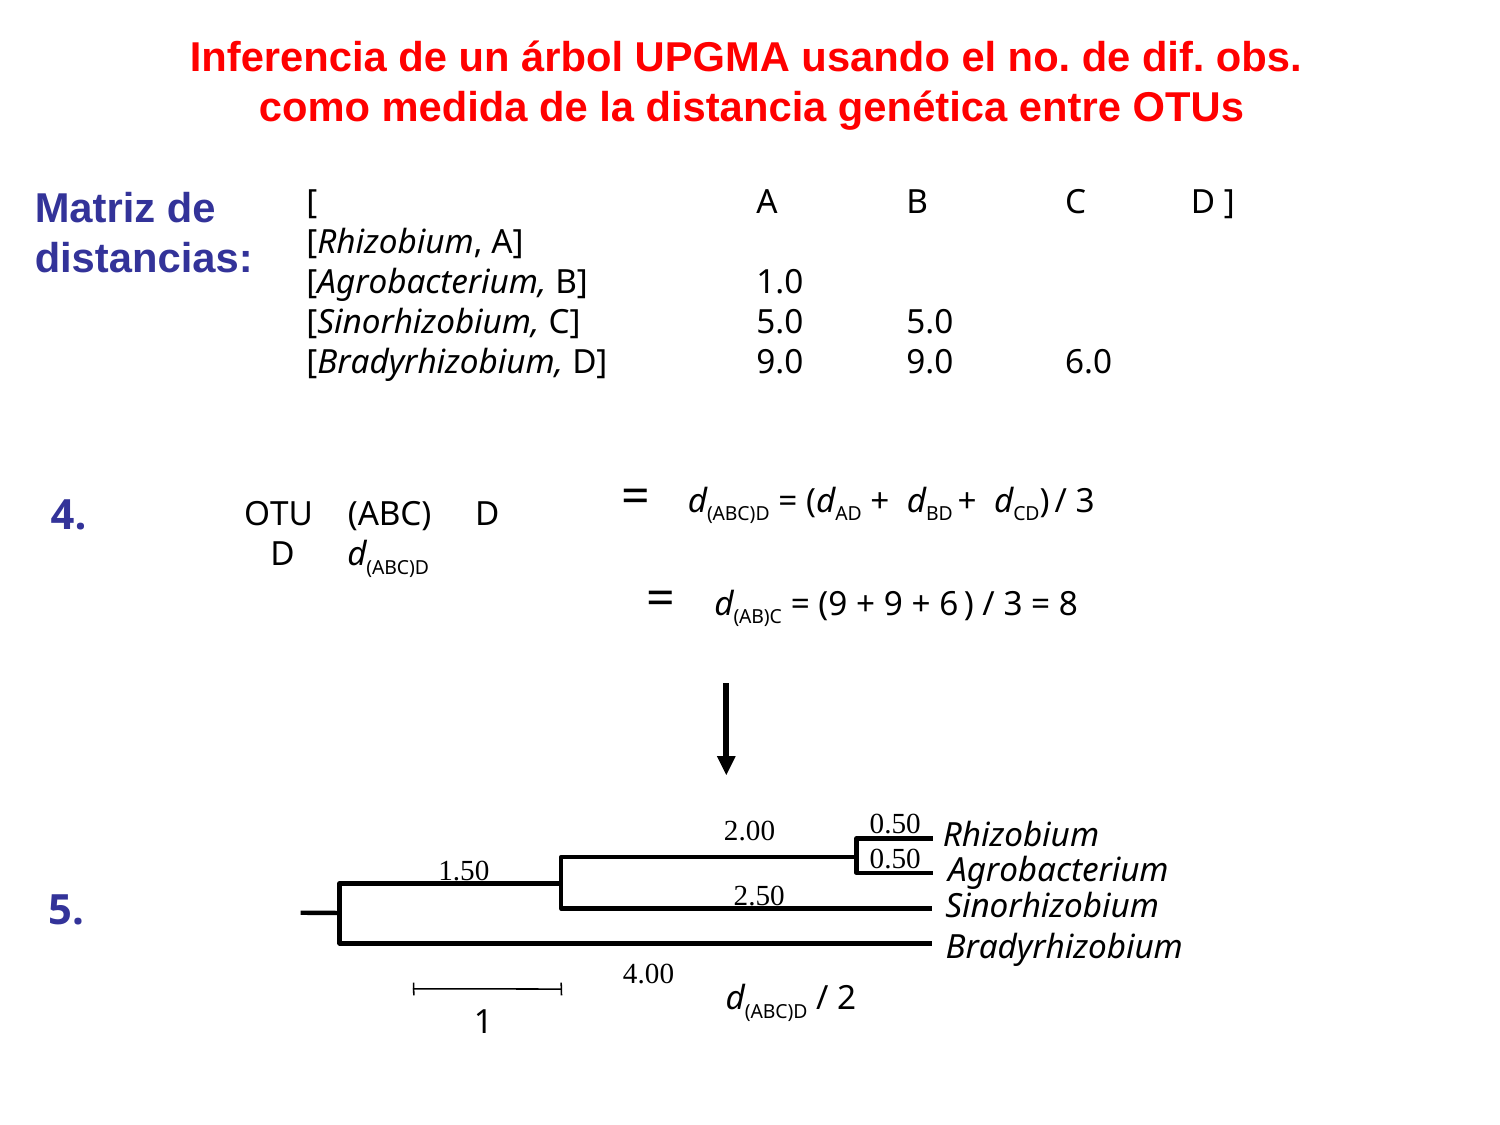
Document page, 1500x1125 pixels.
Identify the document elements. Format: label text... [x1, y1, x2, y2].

text_box 1 [473, 1000, 502, 1041]
text_box 0.50 [869, 804, 922, 839]
text_box 4.00 [622, 953, 675, 989]
text_box d(ABC)D / 2 [710, 968, 872, 1030]
text_box OTU (ABC) D D d(ABC)D [229, 484, 515, 586]
text_box = d(AB)C = (9 + 9 + 6 ) / 3 = 8 [632, 558, 1093, 636]
text_box [ A B C D ] [Rhizobium, A] [Agrobacterium, B] 1.0 [Sinorhizobium, C] 5.0 5.0 [Bradyrhizobium, D] 9.0 9.0 6.0 [291, 172, 1251, 388]
text_box Matriz de distancias: [20, 172, 268, 289]
text_box 4. [35, 479, 102, 546]
text_box 0.50 [869, 839, 922, 875]
text_box 2.00 [723, 810, 776, 846]
text_box 2.50 [733, 876, 786, 912]
text_box d(ABC)D = (dAD + dBD + dCD) / 3 [673, 471, 1170, 533]
text_box Rhizobium [934, 813, 1100, 854]
text_box Sinorhizobium [936, 883, 1160, 924]
text_box = [606, 455, 666, 532]
text_box Bradyrhizobium [936, 924, 1184, 965]
text_box 5. [33, 875, 100, 941]
text_box Agrobacterium [939, 848, 1170, 889]
text_box Inferencia de un árbol UPGMA usando el no. de dif. obs. como medida de la distancia genética entre OTUs [174, 22, 1329, 138]
text_box 1.50 [438, 851, 490, 887]
